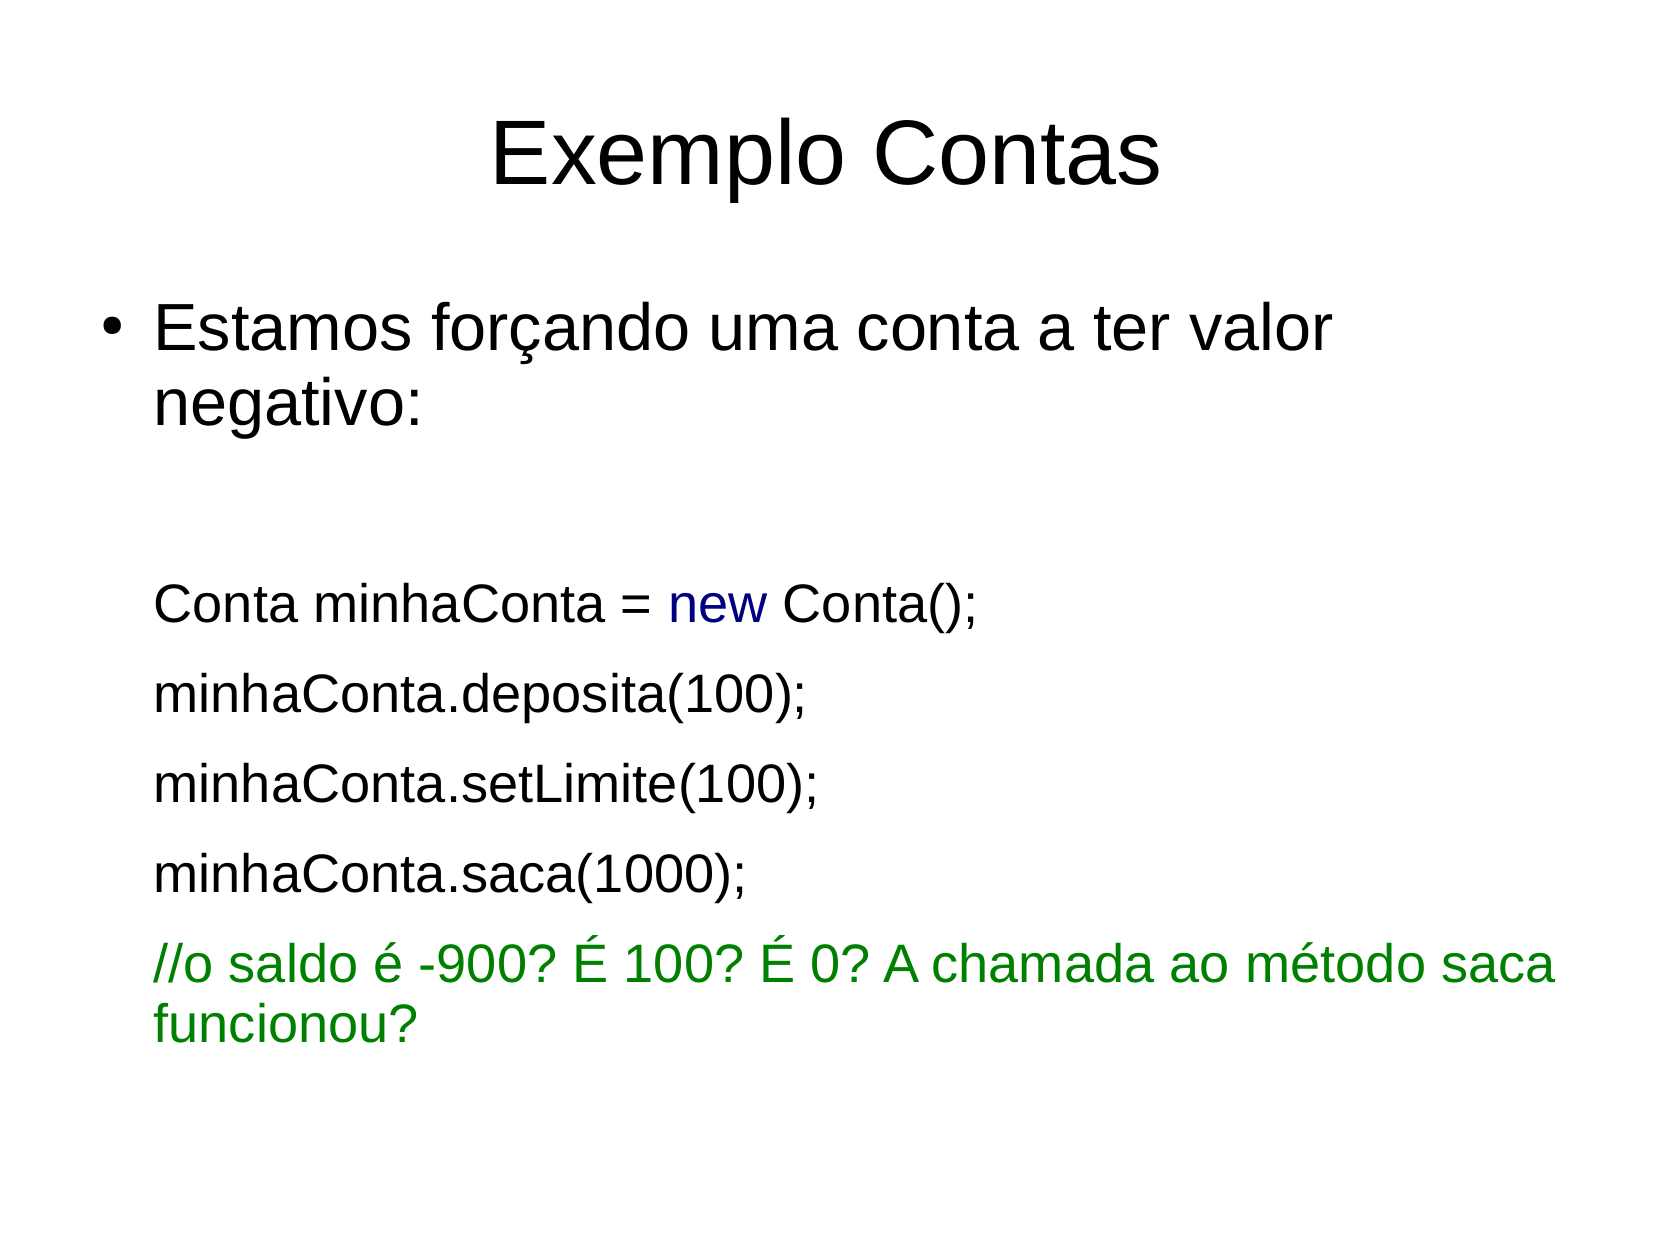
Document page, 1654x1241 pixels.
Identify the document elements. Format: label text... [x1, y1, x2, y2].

list Estamos forçando uma conta a ter valor negativo: Conta minhaConta = new Conta(); minhaConta.deposita(100); minhaConta.setLimite(100); minhaConta.saca(1000); //o saldo é -900? É 100? É 0? A chamada ao método saca funcionou? [82, 290, 1571, 1109]
title Exemplo Contas [82, 49, 1571, 257]
